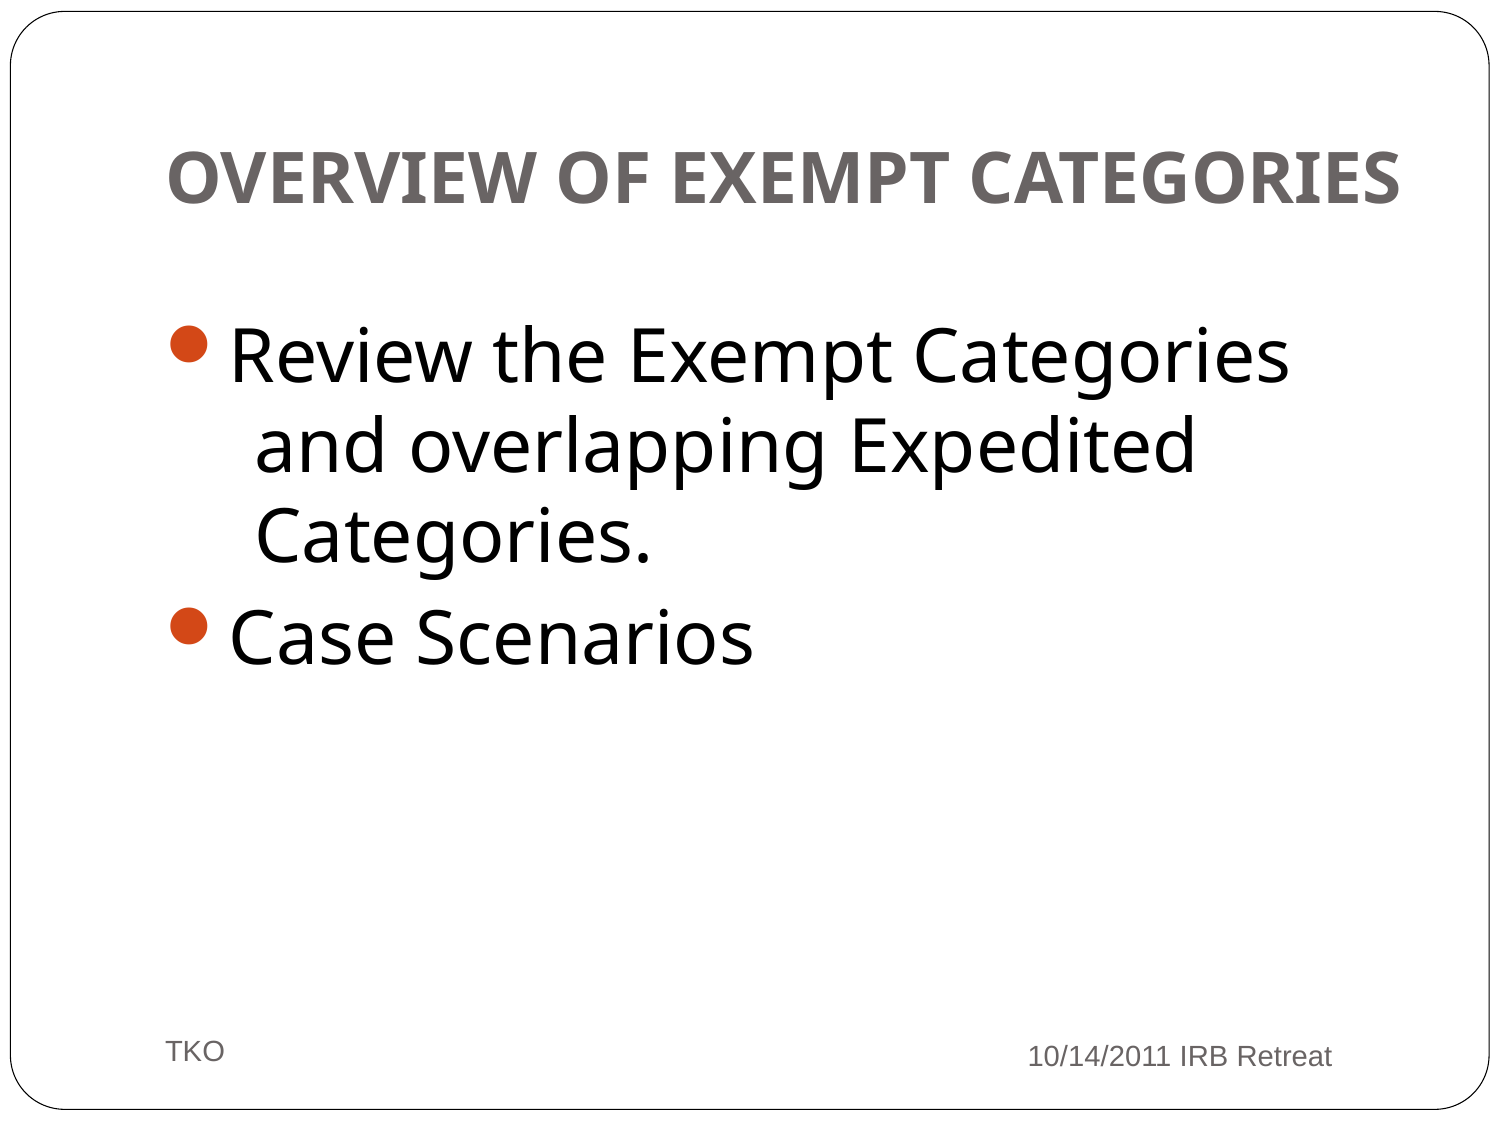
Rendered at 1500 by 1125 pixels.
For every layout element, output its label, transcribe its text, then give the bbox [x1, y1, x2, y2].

list Review the Exempt Categories and overlapping Expedited Categories. Case Scenarios [150, 299, 1426, 988]
text_box TKO [150, 1012, 801, 1088]
title OVERVIEW OF EXEMPT CATEGORIES [150, 45, 1426, 233]
text_box 10/14/2011 IRB Retreat [1012, 1015, 1419, 1094]
